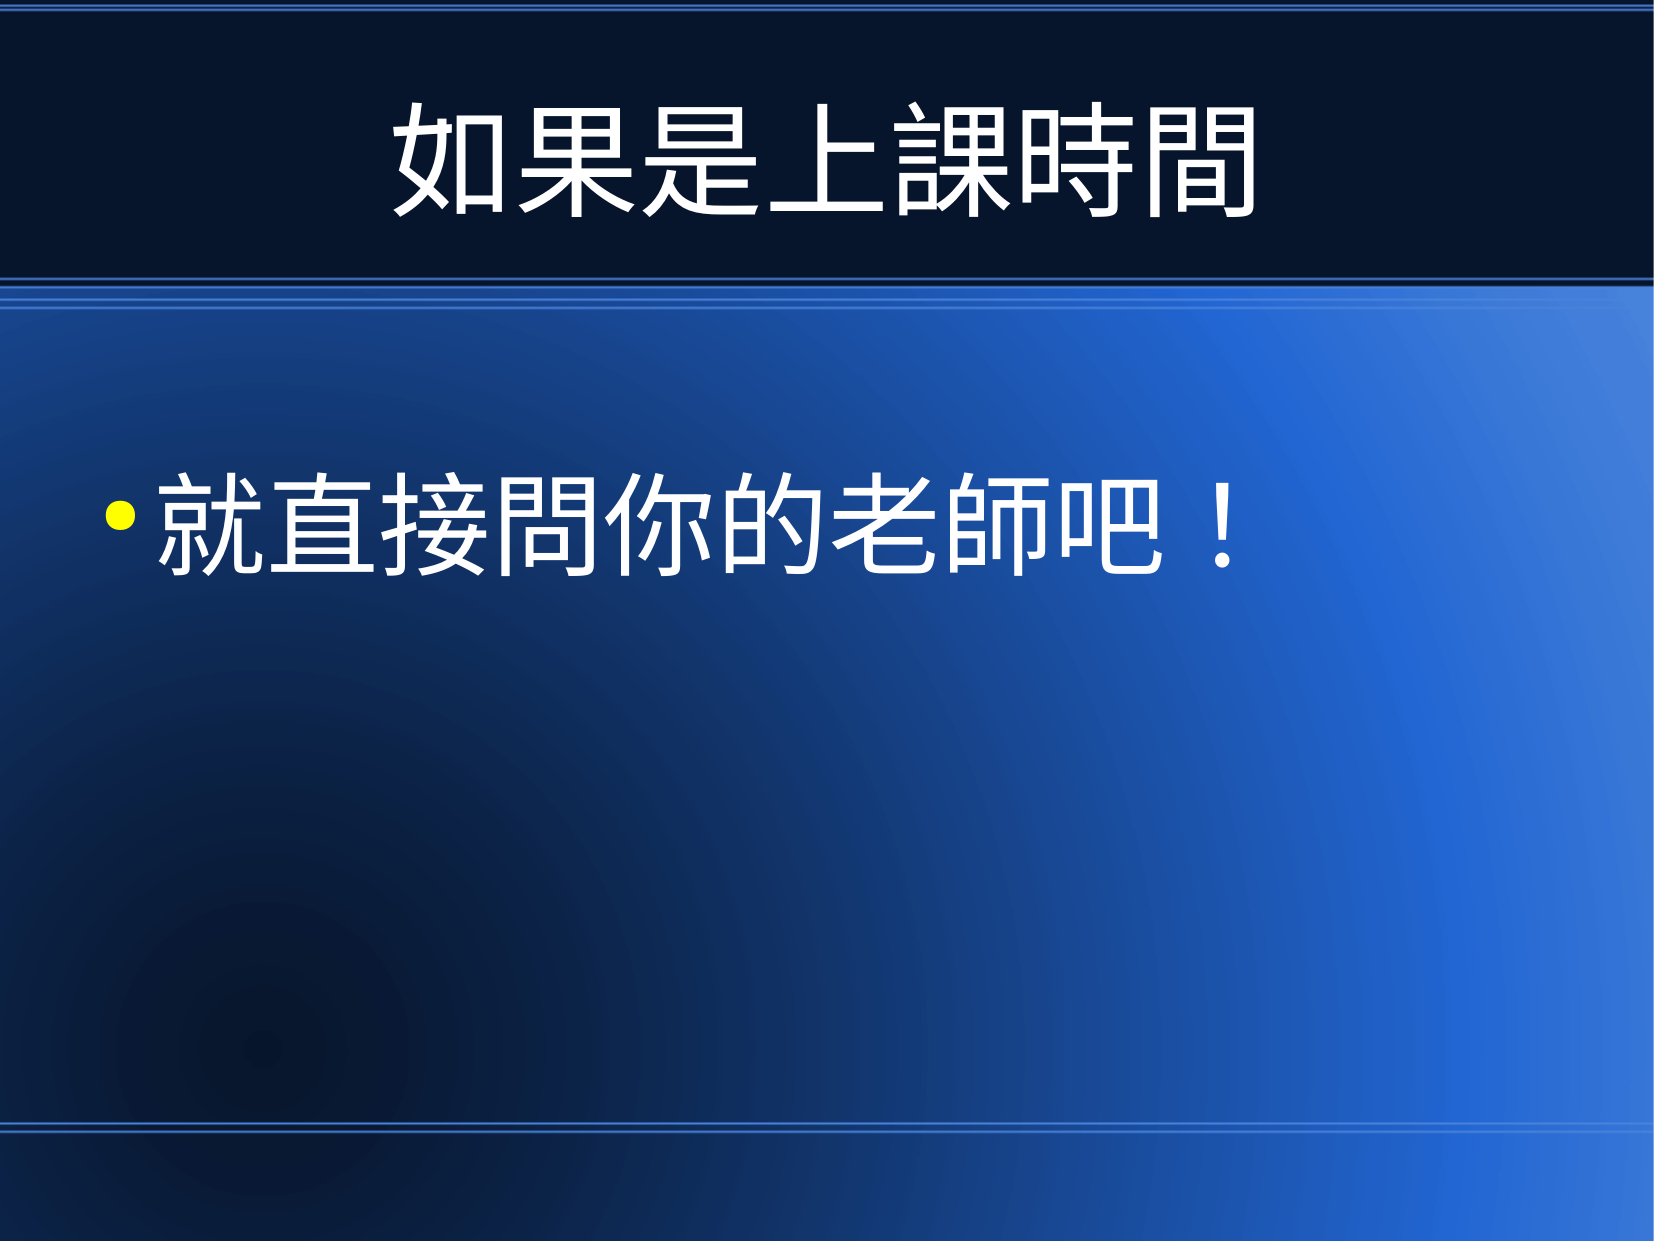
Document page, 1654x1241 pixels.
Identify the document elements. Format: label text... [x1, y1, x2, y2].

picture [0, 0, 1654, 1241]
list 就直接問你的老師吧！ [82, 355, 1571, 1241]
title 如果是上課時間 [82, 49, 1571, 257]
